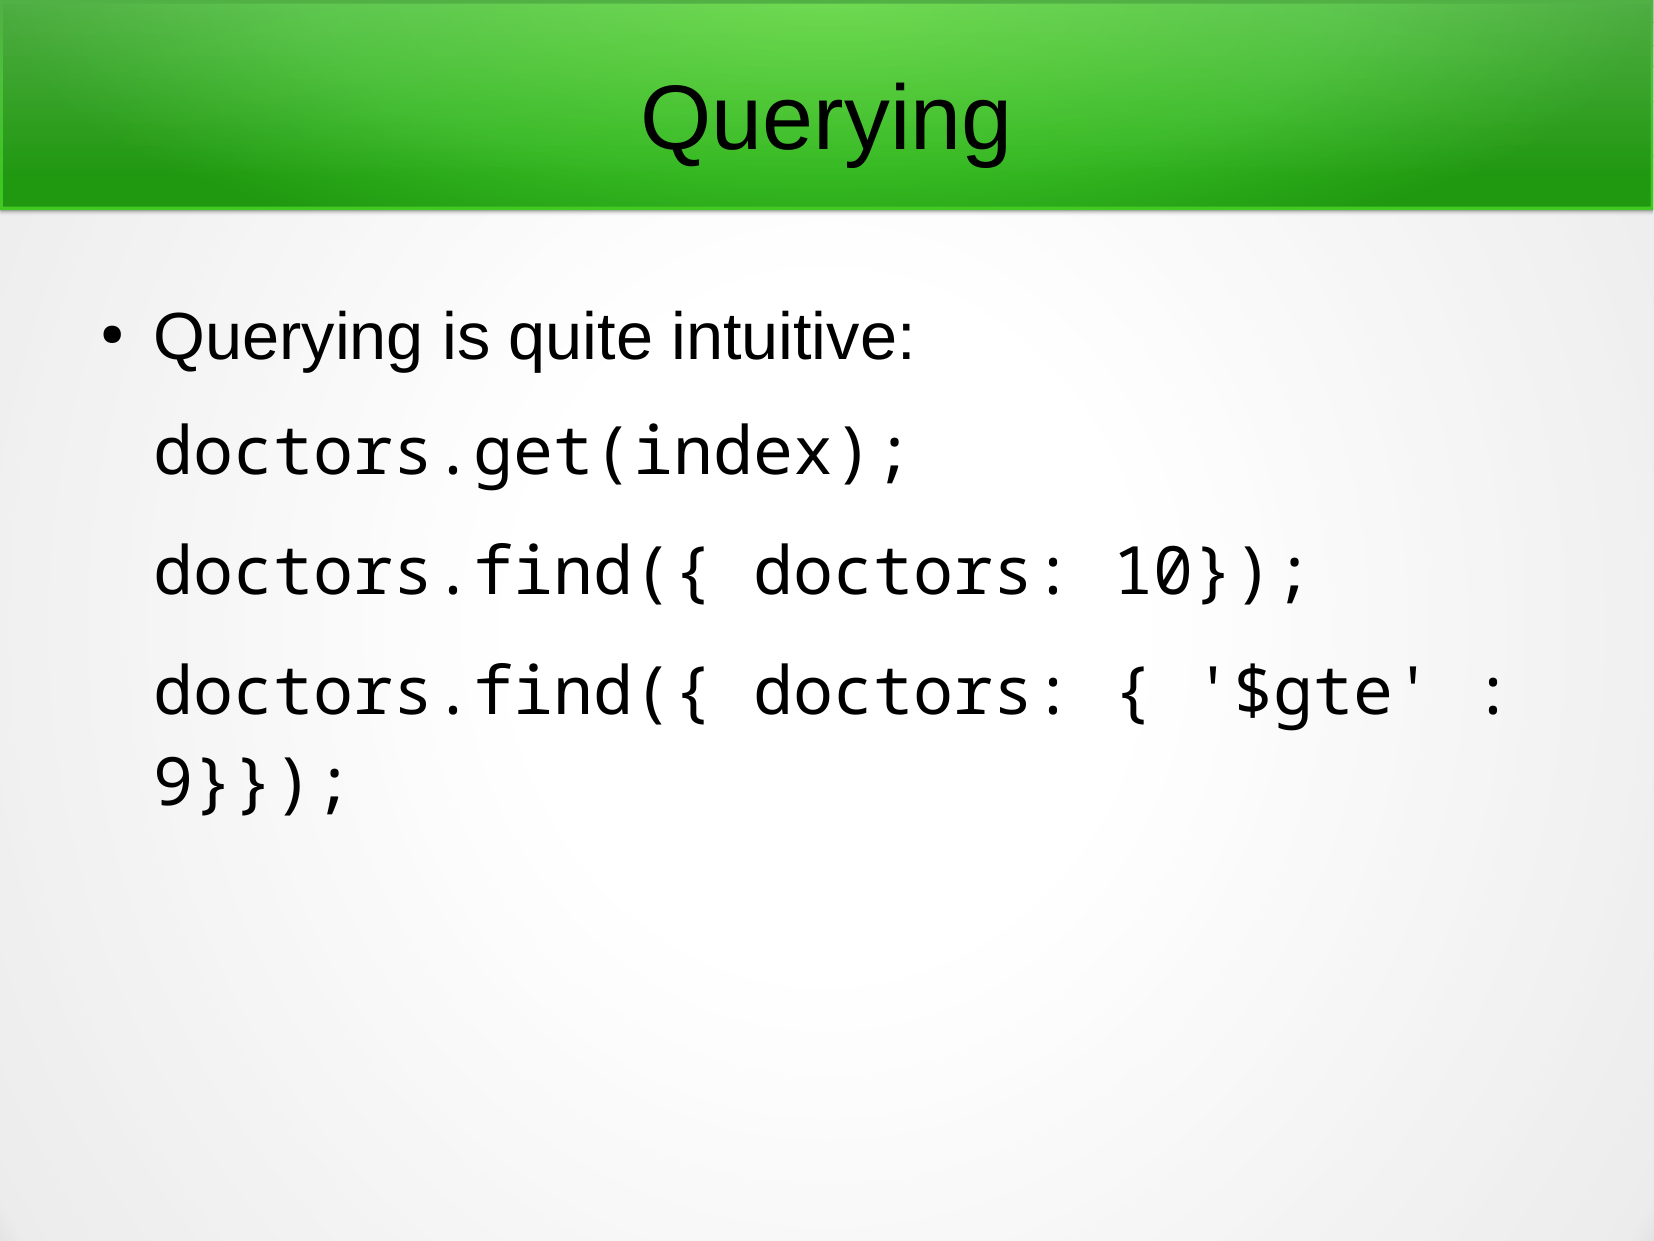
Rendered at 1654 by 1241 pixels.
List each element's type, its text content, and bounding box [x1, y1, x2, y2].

list Querying is quite intuitive: doctors.get(index); doctors.find({ doctors: 10}); doctors.find({ doctors: { '$gte' : 9}}); [82, 299, 1571, 1019]
title Querying [82, 47, 1571, 189]
